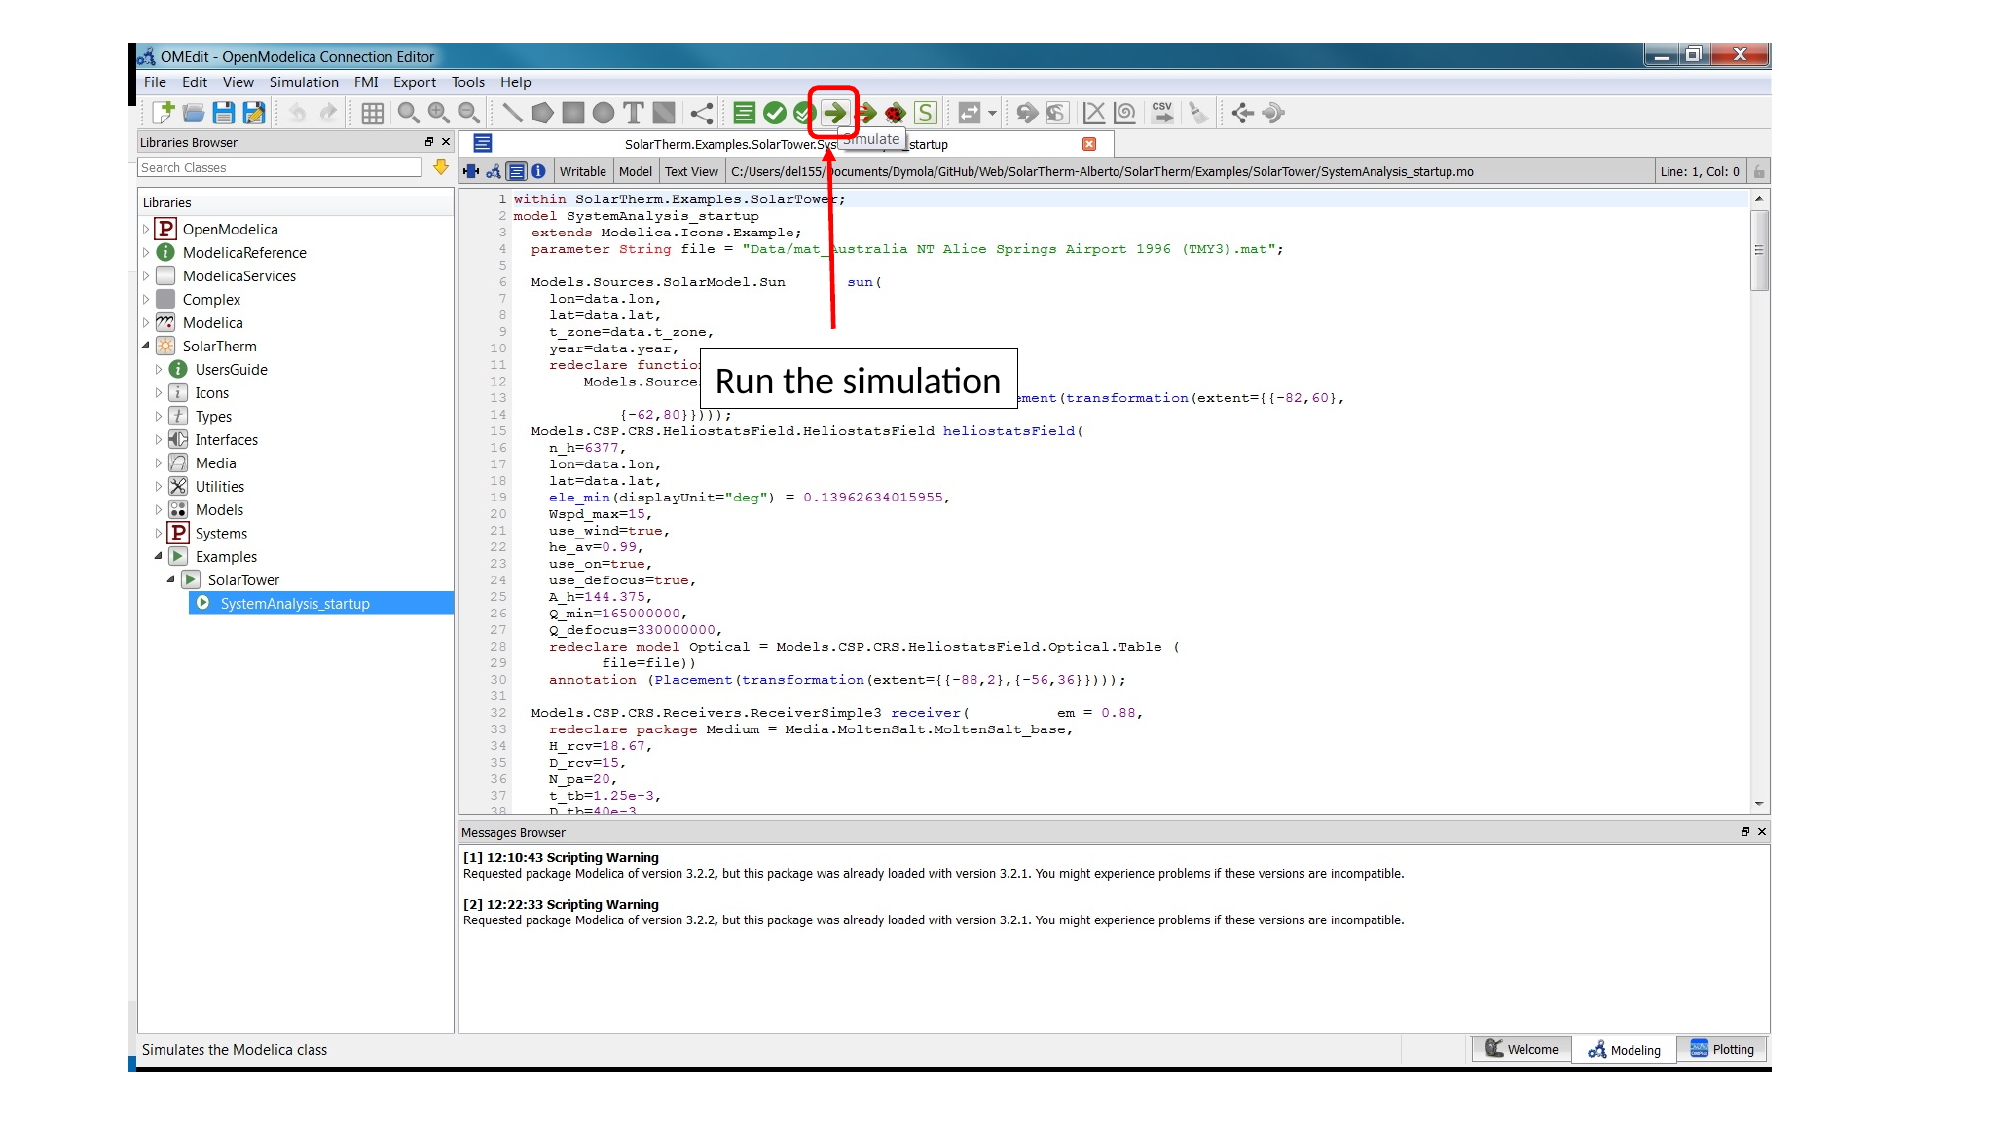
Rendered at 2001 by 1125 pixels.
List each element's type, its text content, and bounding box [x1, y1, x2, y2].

picture [128, 43, 1779, 1072]
text_box Run the simulation [700, 348, 1018, 409]
